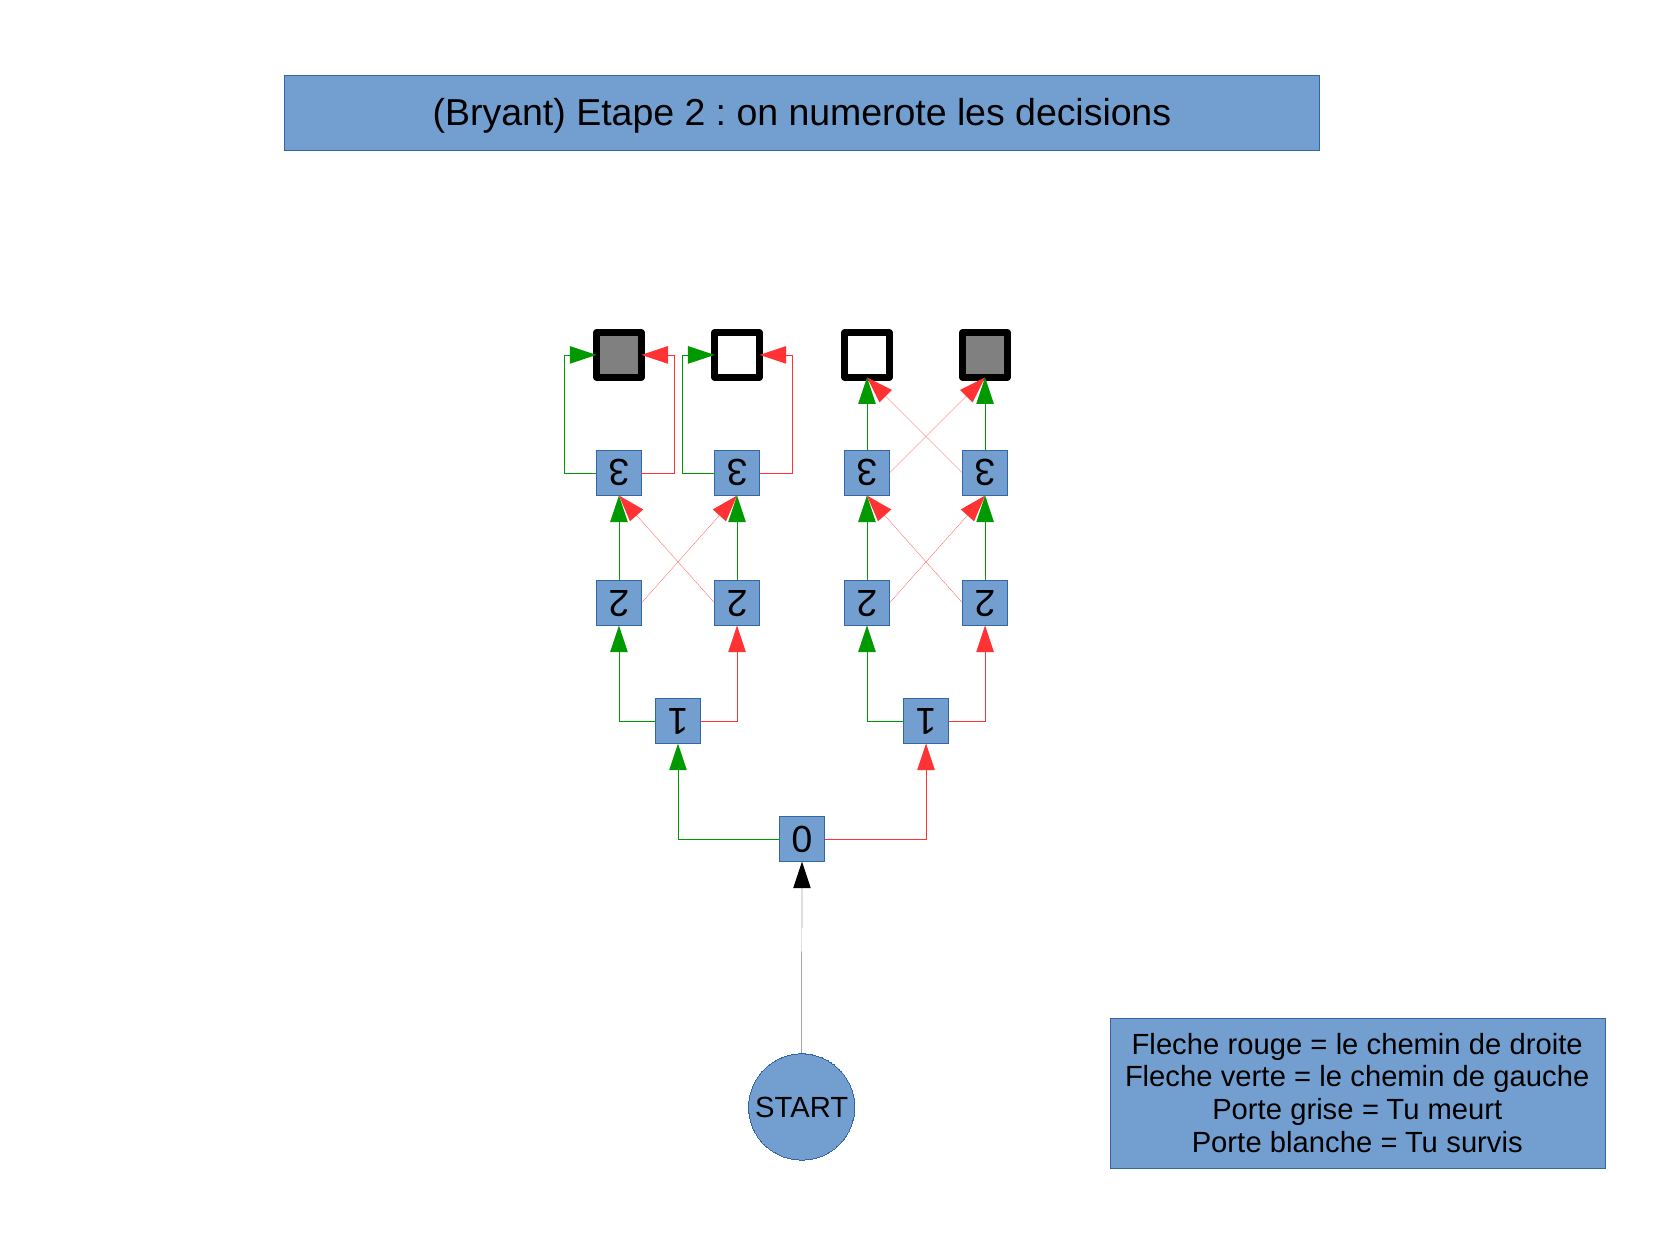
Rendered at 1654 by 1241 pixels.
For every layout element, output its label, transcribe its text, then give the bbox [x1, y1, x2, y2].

text_box 3 [714, 450, 760, 496]
text_box 3 [844, 450, 890, 496]
text_box Fleche rouge = le chemin de droite Fleche verte = le chemin de gauche Porte grise = Tu meurt Porte blanche = Tu survis [1110, 1018, 1606, 1169]
text_box [596, 332, 642, 378]
text_box [844, 332, 890, 378]
text_box (Bryant) Etape 2 : on numerote les decisions [284, 75, 1320, 151]
text_box START [748, 1053, 855, 1161]
text_box 2 [596, 580, 642, 626]
text_box 0 [779, 816, 825, 862]
text_box 1 [903, 698, 949, 744]
text_box 2 [714, 580, 760, 626]
text_box 3 [962, 450, 1008, 496]
text_box [714, 332, 760, 378]
text_box 2 [962, 580, 1008, 626]
text_box 1 [655, 698, 701, 744]
text_box 2 [844, 580, 890, 626]
text_box [962, 332, 1008, 378]
text_box 3 [596, 450, 642, 496]
